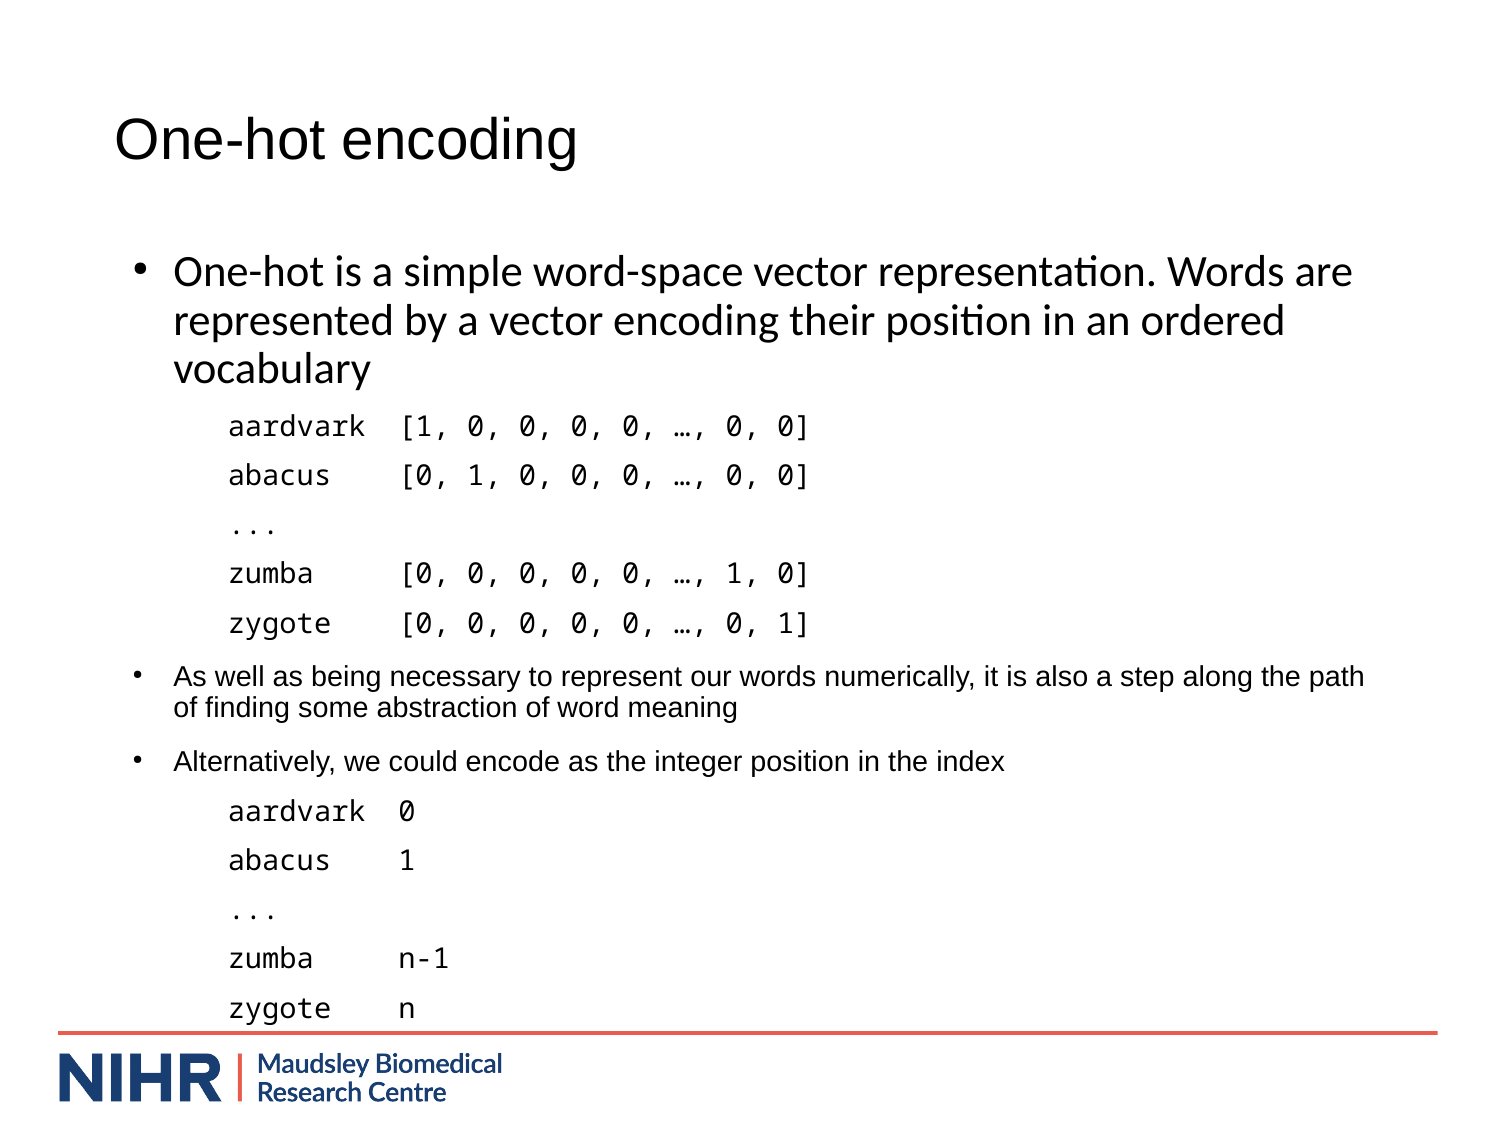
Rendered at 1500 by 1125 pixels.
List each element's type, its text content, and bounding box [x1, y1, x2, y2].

text_box One-hot encoding [100, 101, 1105, 180]
picture [29, 1018, 531, 1125]
list One-hot is a simple word-space vector representation. Words are represented by a vector encoding their position in an ordered vocabulary aardvark [1, 0, 0, 0, 0, …, 0, 0] abacus [0, 1, 0, 0, 0, …, 0, 0] ... zumba [0, 0, 0, 0, 0, …, 1, 0] zygote [0, 0, 0, 0, 0, …, 0, 1] As well as being necessary to represent our words numerically, it is also a step along the path of finding some abstraction of word meaning Alternatively, we could encode as the integer position in the index aardvark 0 abacus 1 ... zumba n-1 zygote n [118, 248, 1394, 1028]
